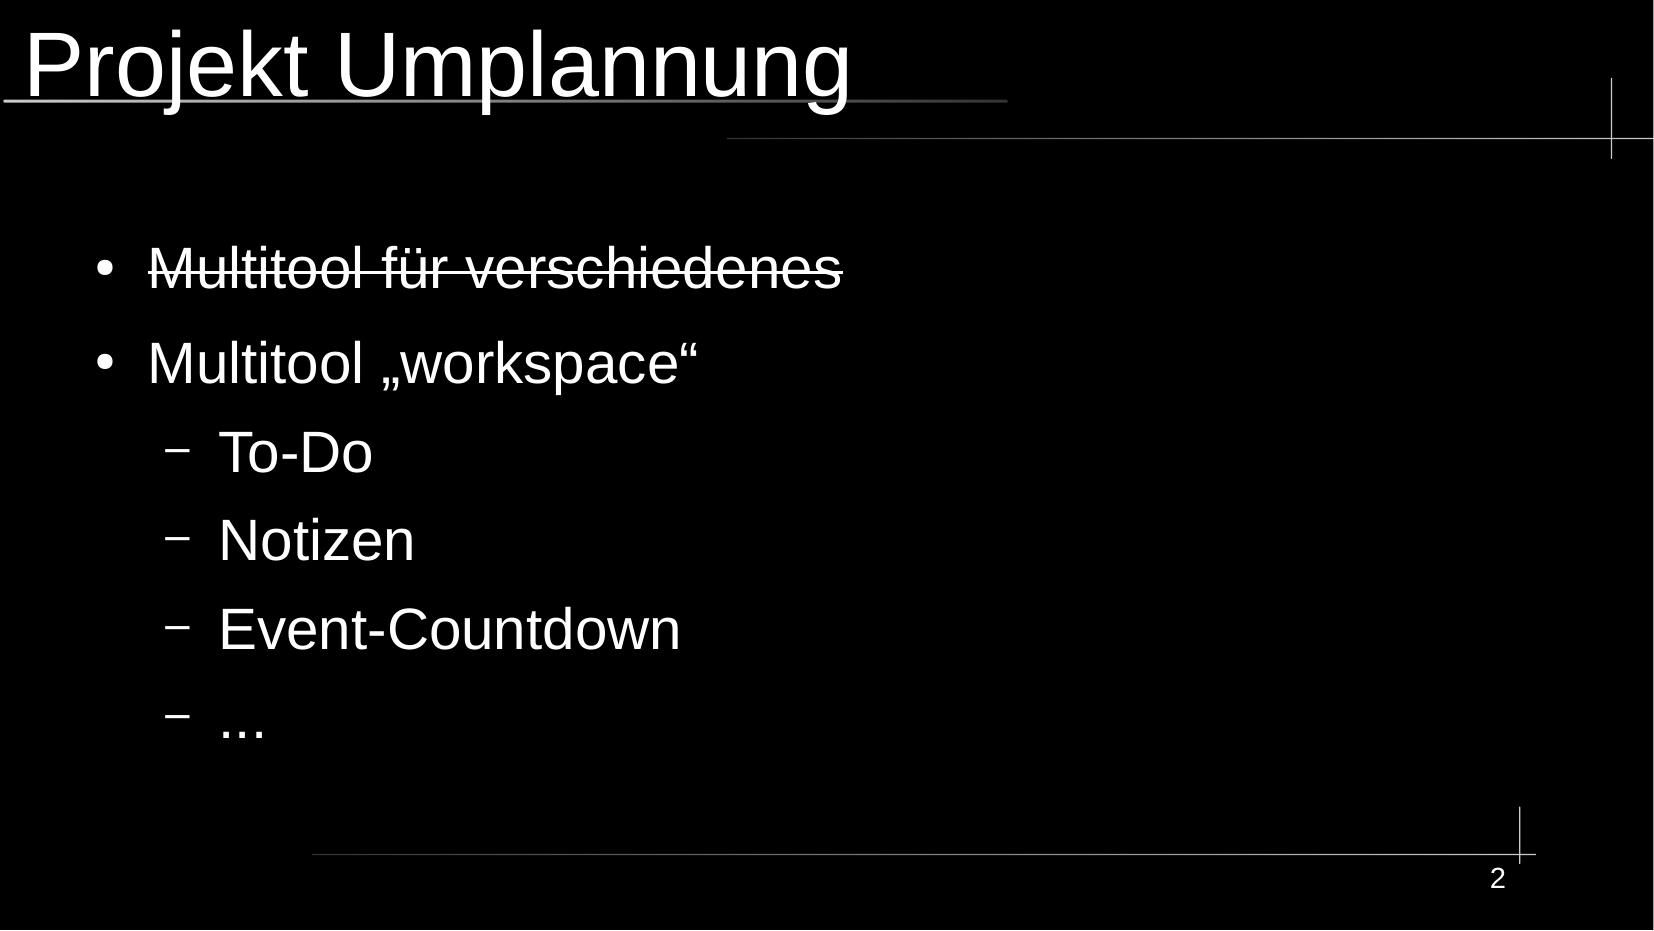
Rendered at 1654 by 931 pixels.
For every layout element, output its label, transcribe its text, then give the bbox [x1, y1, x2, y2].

list Multitool für verschiedenes Multitool „workspace“ To-Do Notizen Event-Countdown ... [76, 236, 1565, 776]
title Projekt Umplannung [23, 11, 1589, 119]
